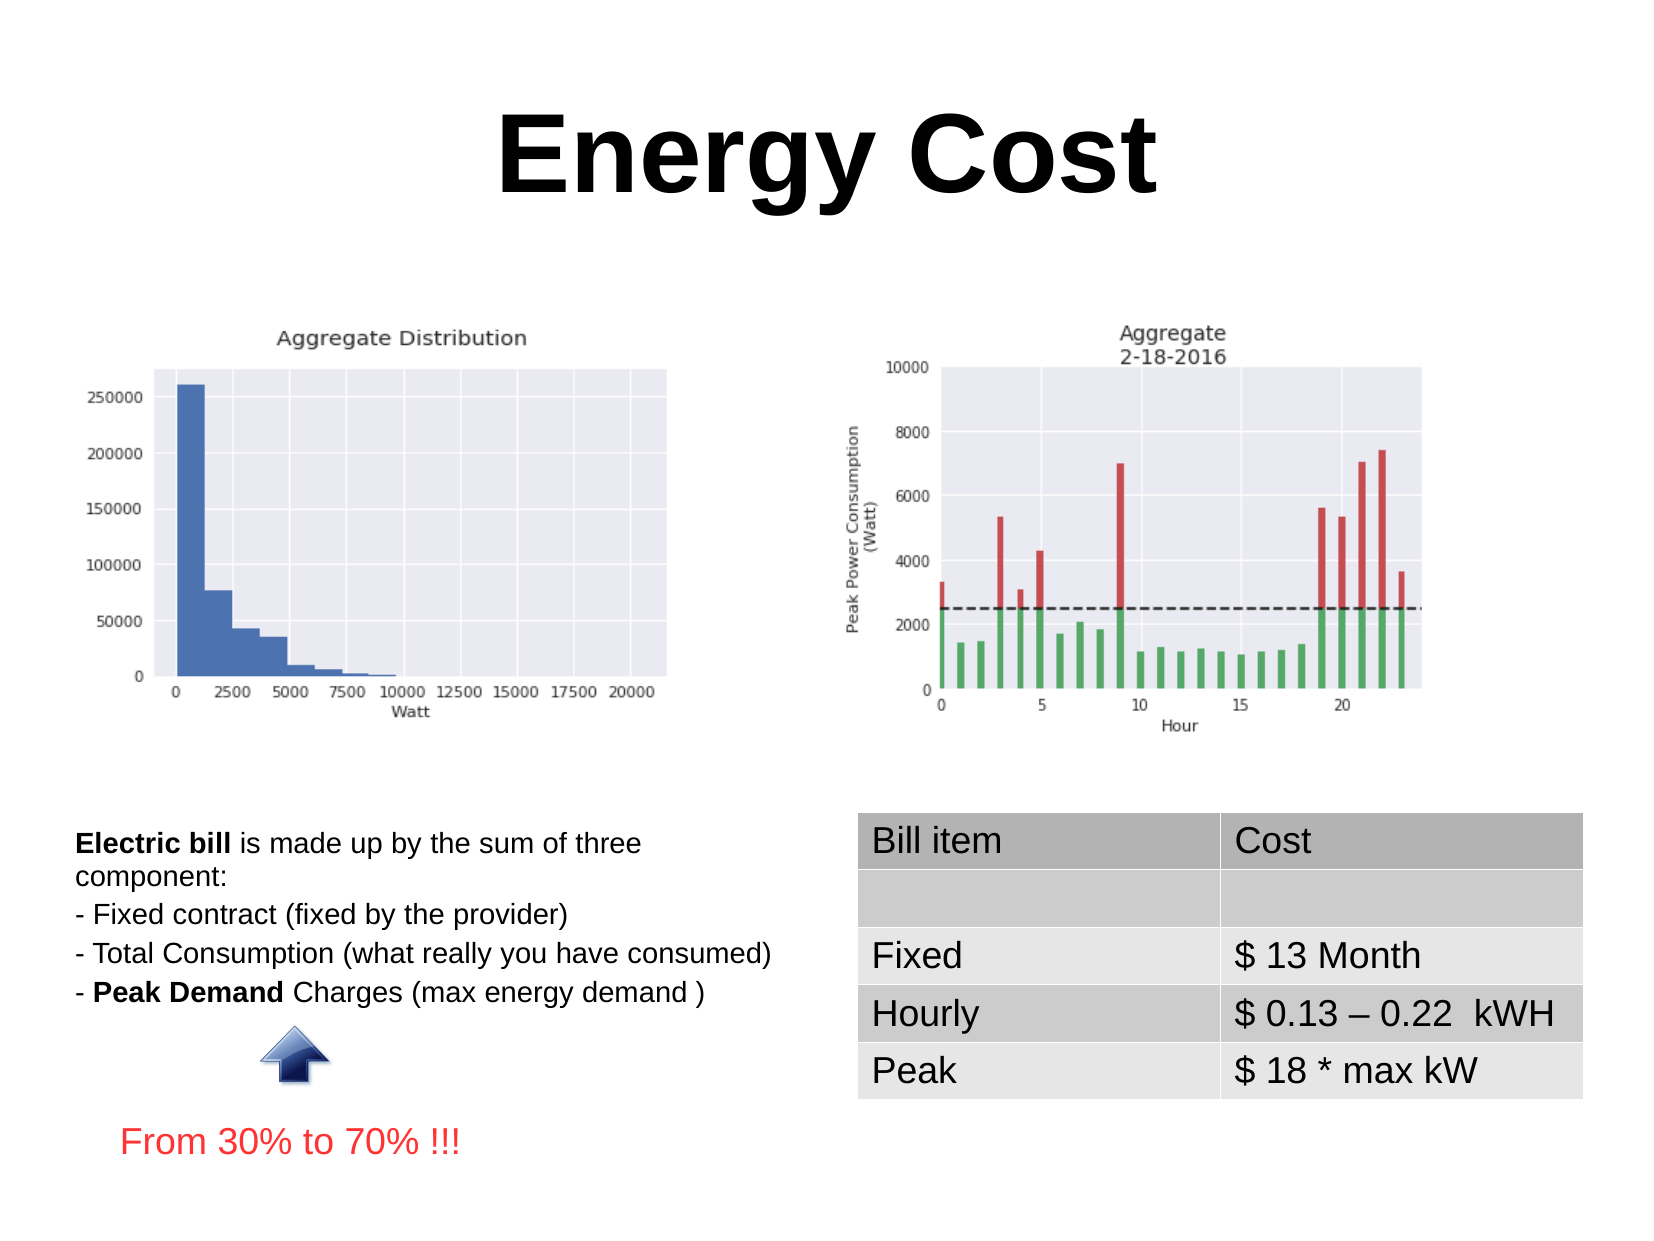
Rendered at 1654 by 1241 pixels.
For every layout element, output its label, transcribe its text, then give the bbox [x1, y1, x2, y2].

table_cell Fixed [858, 928, 1220, 984]
title Energy Cost [82, 49, 1571, 257]
table_cell [858, 870, 1220, 927]
table_header Bill item [858, 813, 1220, 869]
picture [838, 314, 1432, 745]
table_cell $ 0.13 – 0.22 kWH [1221, 985, 1583, 1042]
picture [75, 320, 676, 730]
text_box From 30% to 70% !!! [105, 1113, 496, 1171]
table_cell $ 13 Month [1221, 928, 1583, 984]
table_cell $ 18 * max kW [1221, 1043, 1583, 1099]
table_cell Peak [858, 1043, 1220, 1099]
list Electric bill is made up by the sum of three component: - Fixed contract (fixed by the provider) - Total Consumption (what really you have consumed) - Peak Demand Charges (max energy demand ) [75, 826, 802, 1171]
table_header Cost [1221, 813, 1583, 869]
table_cell [1221, 870, 1583, 927]
picture [255, 1020, 339, 1092]
table_cell Hourly [858, 985, 1220, 1042]
